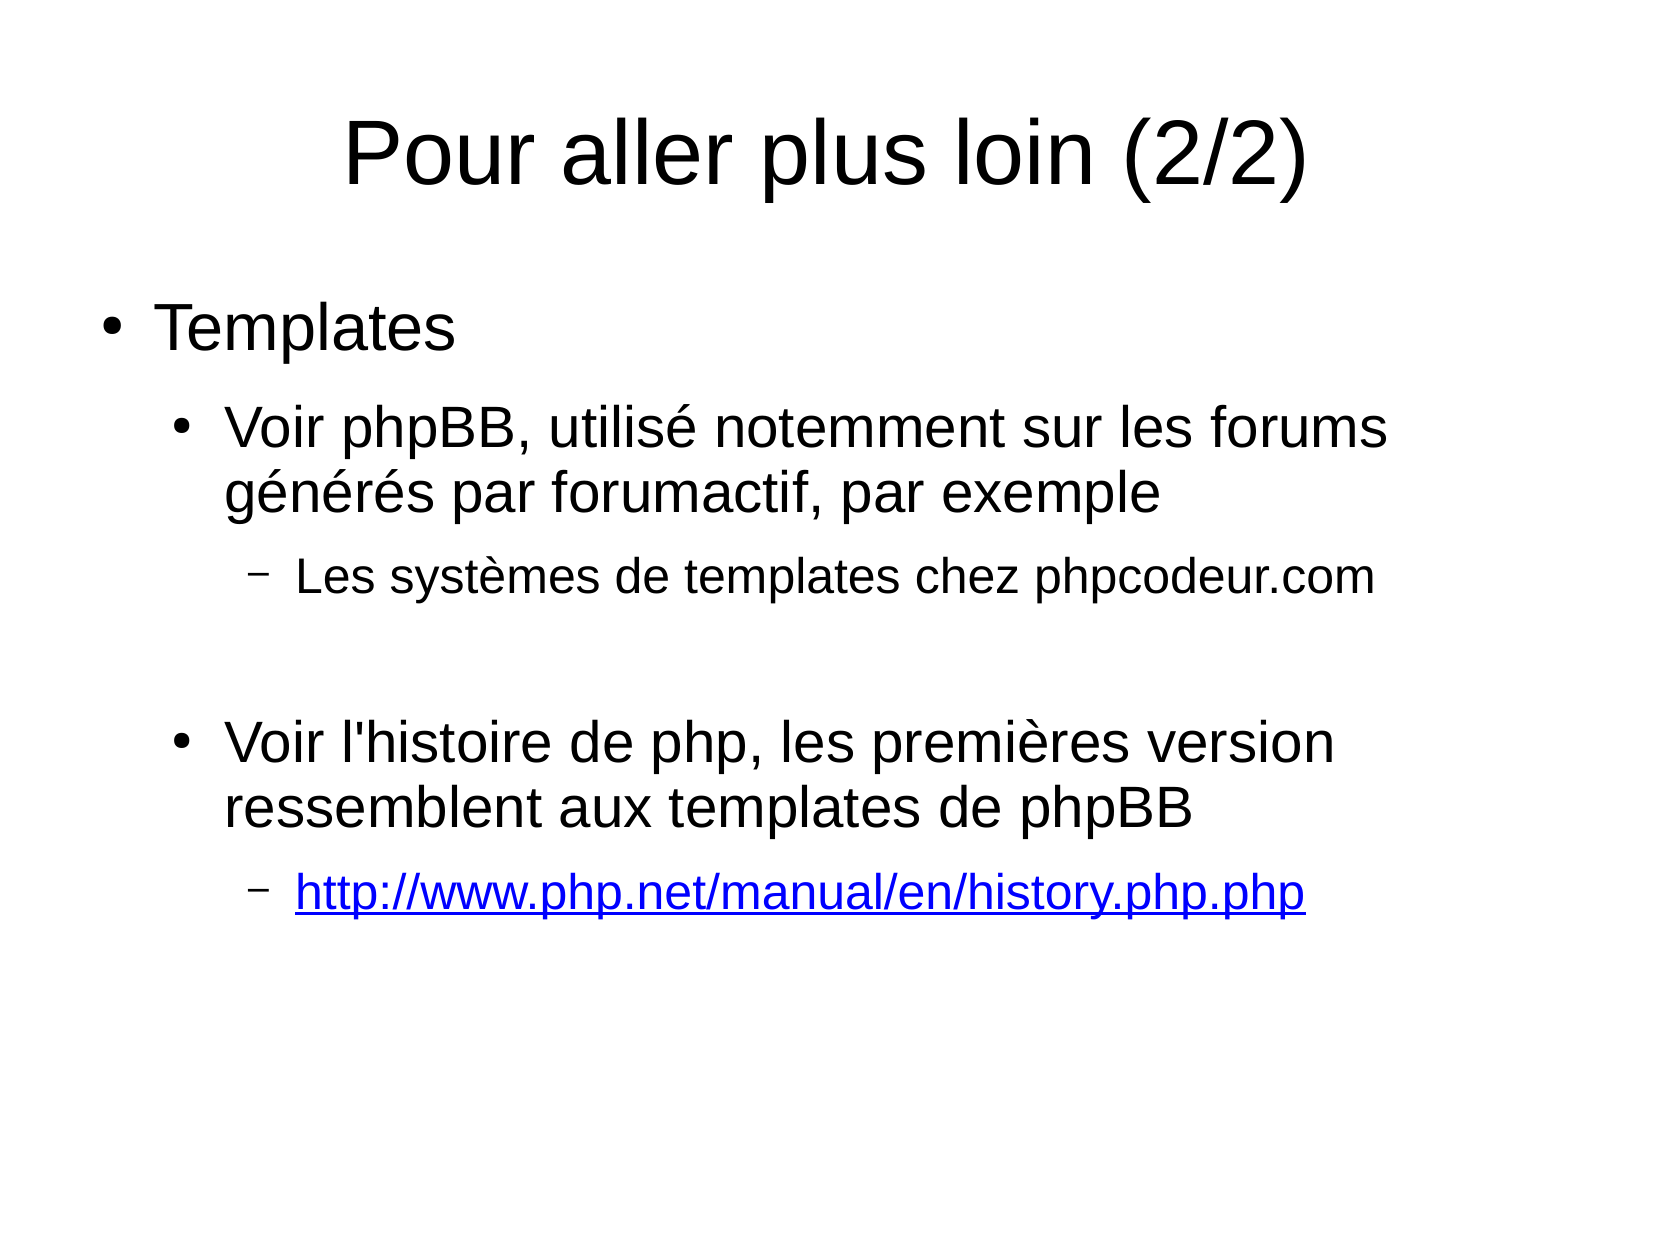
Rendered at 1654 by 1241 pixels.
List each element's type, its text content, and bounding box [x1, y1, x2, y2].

title Pour aller plus loin (2/2) [82, 56, 1571, 250]
list Templates Voir phpBB, utilisé notemment sur les forums générés par forumactif, par exemple Les systèmes de templates chez phpcodeur.com Voir l'histoire de php, les premières version ressemblent aux templates de phpBB http://www.php.net/manual/en/history.php.php [82, 290, 1571, 1094]
